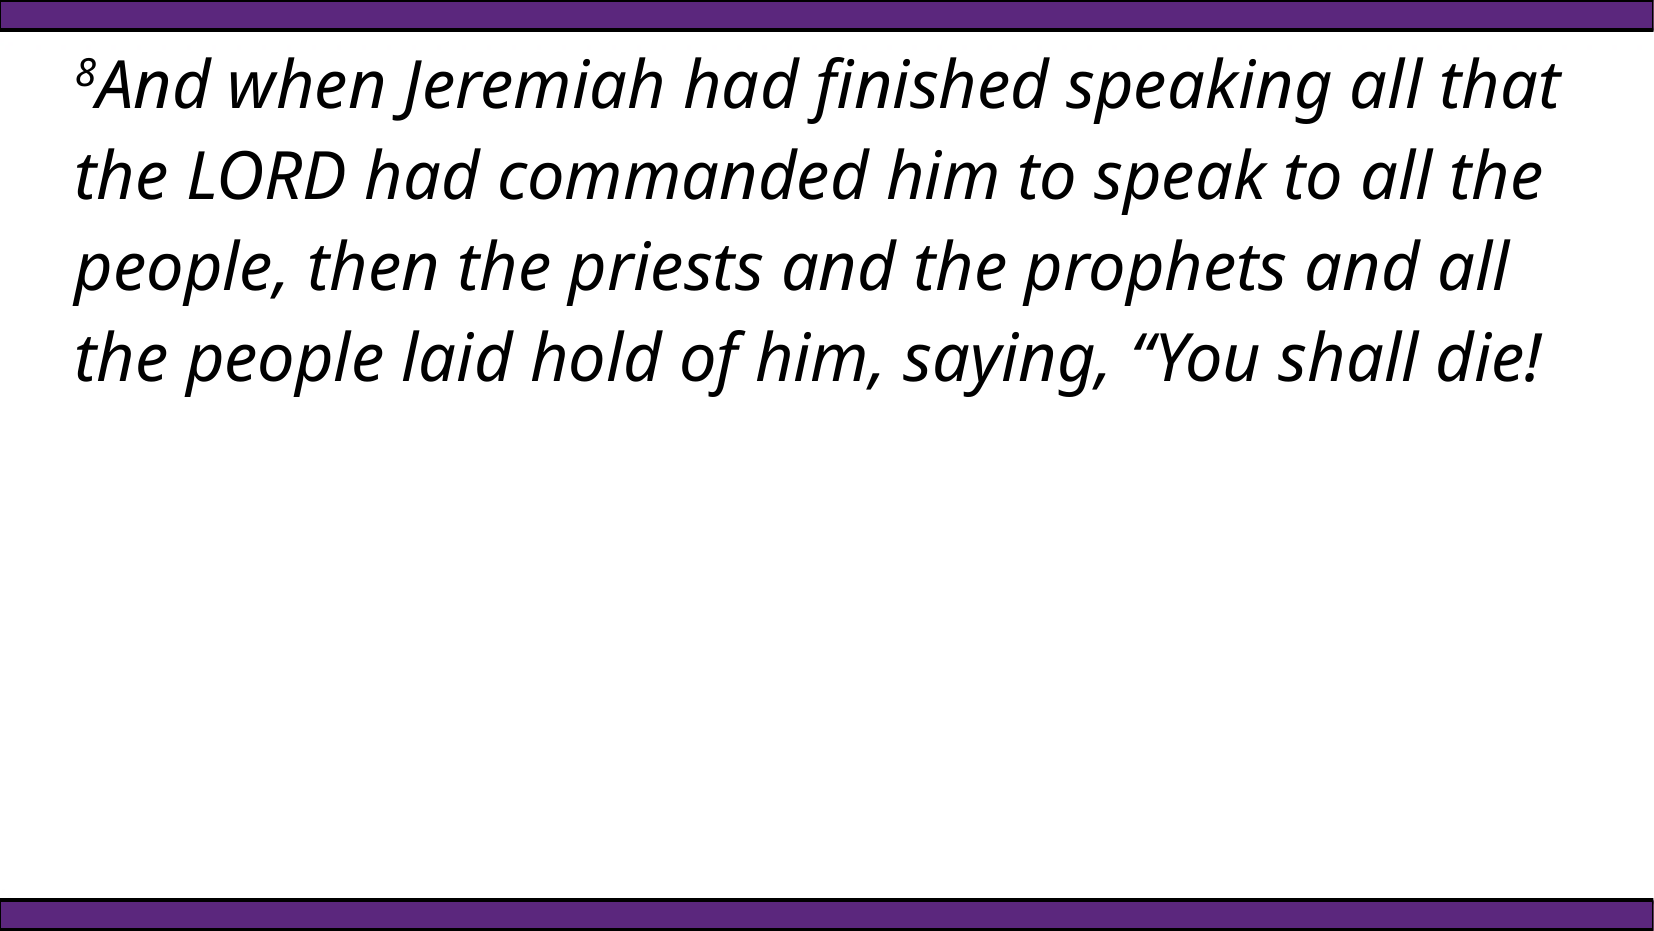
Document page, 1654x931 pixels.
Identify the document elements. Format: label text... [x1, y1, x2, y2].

text_box 8And when Jeremiah had finished speaking all that the LORD had commanded him to speak to all the people, then the priests and the prophets and all the people laid hold of him, saying, “You shall die! [60, 30, 1606, 489]
text_box [0, 0, 1654, 31]
picture [0, 31, 1654, 900]
text_box [0, 900, 1654, 931]
